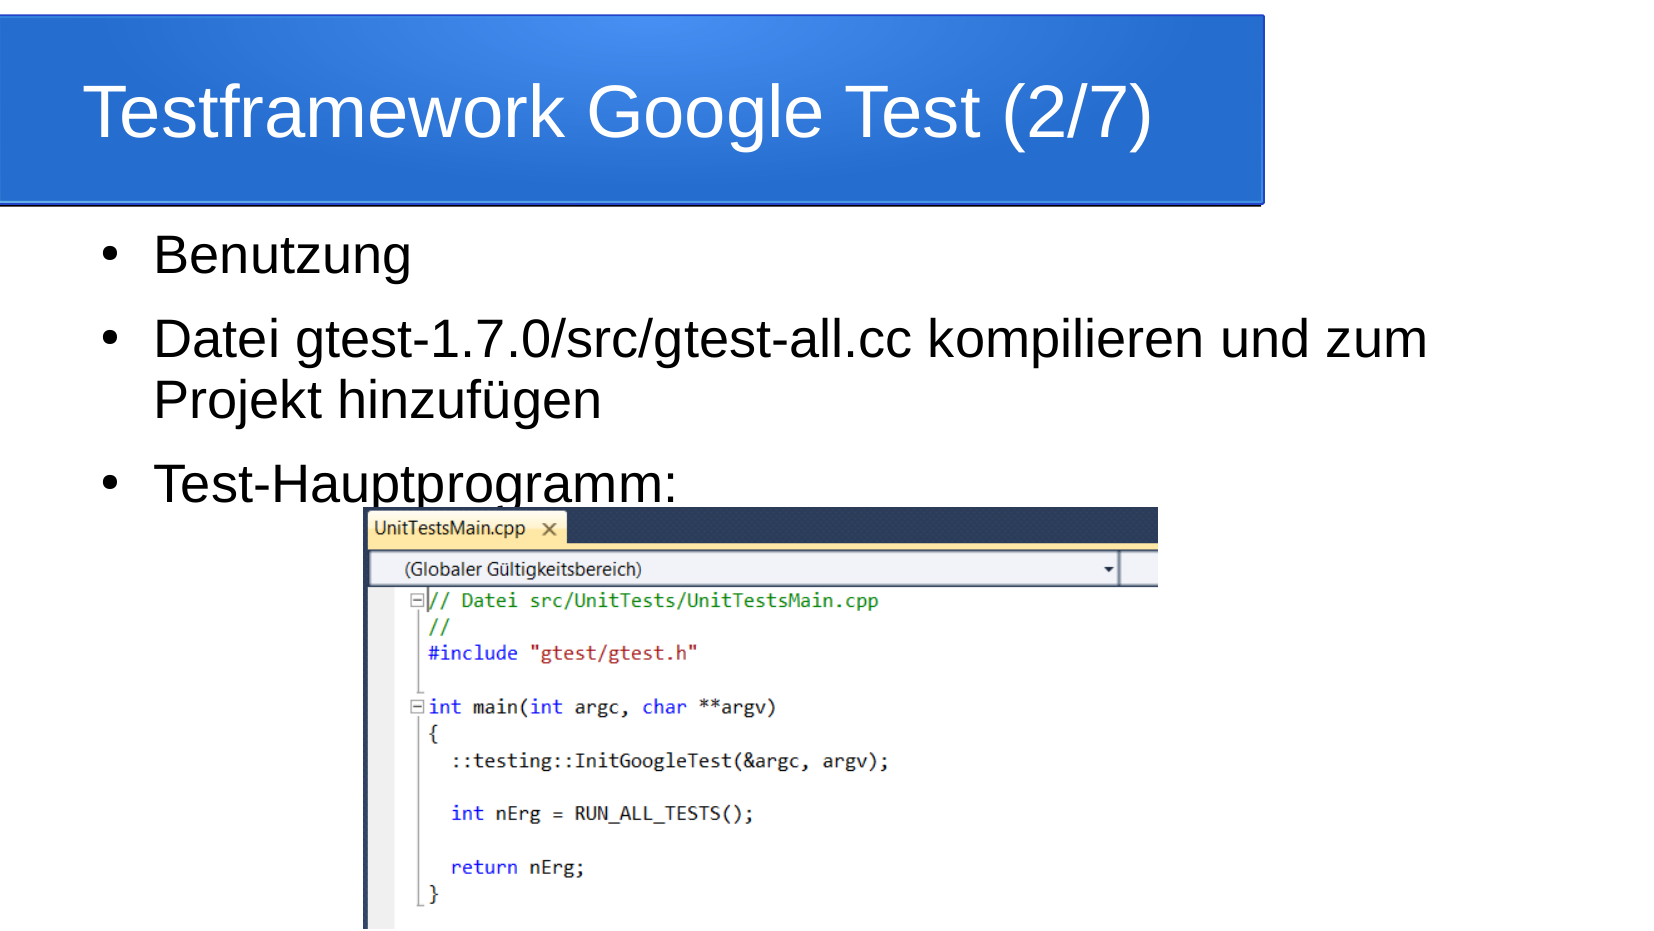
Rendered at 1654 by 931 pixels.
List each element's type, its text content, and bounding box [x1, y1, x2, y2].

picture [363, 507, 1158, 930]
list Benutzung Datei gtest-1.7.0/src/gtest-all.cc kompilieren und zum Projekt hinzufügen Test-Hauptprogramm: [82, 224, 1571, 764]
title Testframework Google Test (2/7) [82, 35, 1235, 189]
